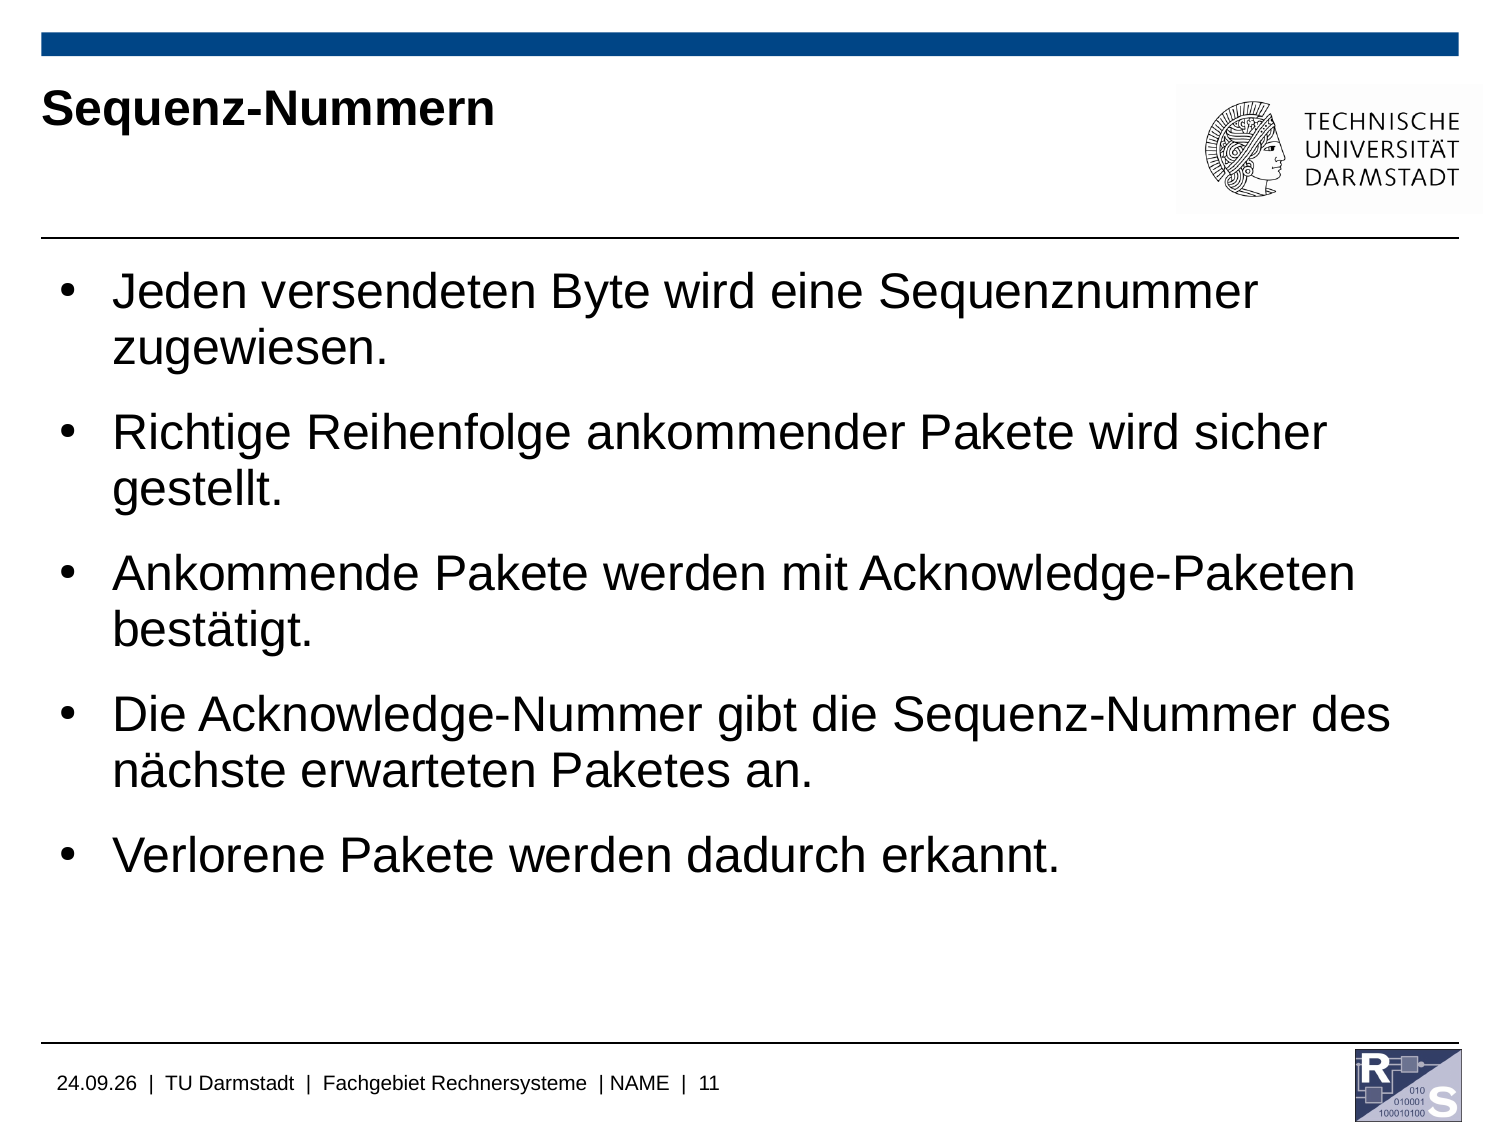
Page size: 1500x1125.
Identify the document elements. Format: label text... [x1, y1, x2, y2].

picture [1355, 1049, 1462, 1122]
list Jeden versendeten Byte wird eine Sequenznummer zugewiesen. Richtige Reihenfolge ankommender Pakete wird sicher gestellt. Ankommende Pakete werden mit Acknowledge-Paketen bestätigt. Die Acknowledge-Nummer gibt die Sequenz-Nummer des nächste erwarteten Paketes an. Verlorene Pakete werden dadurch erkannt. [41, 263, 1455, 1032]
title Sequenz-Nummern [41, 32, 1131, 183]
